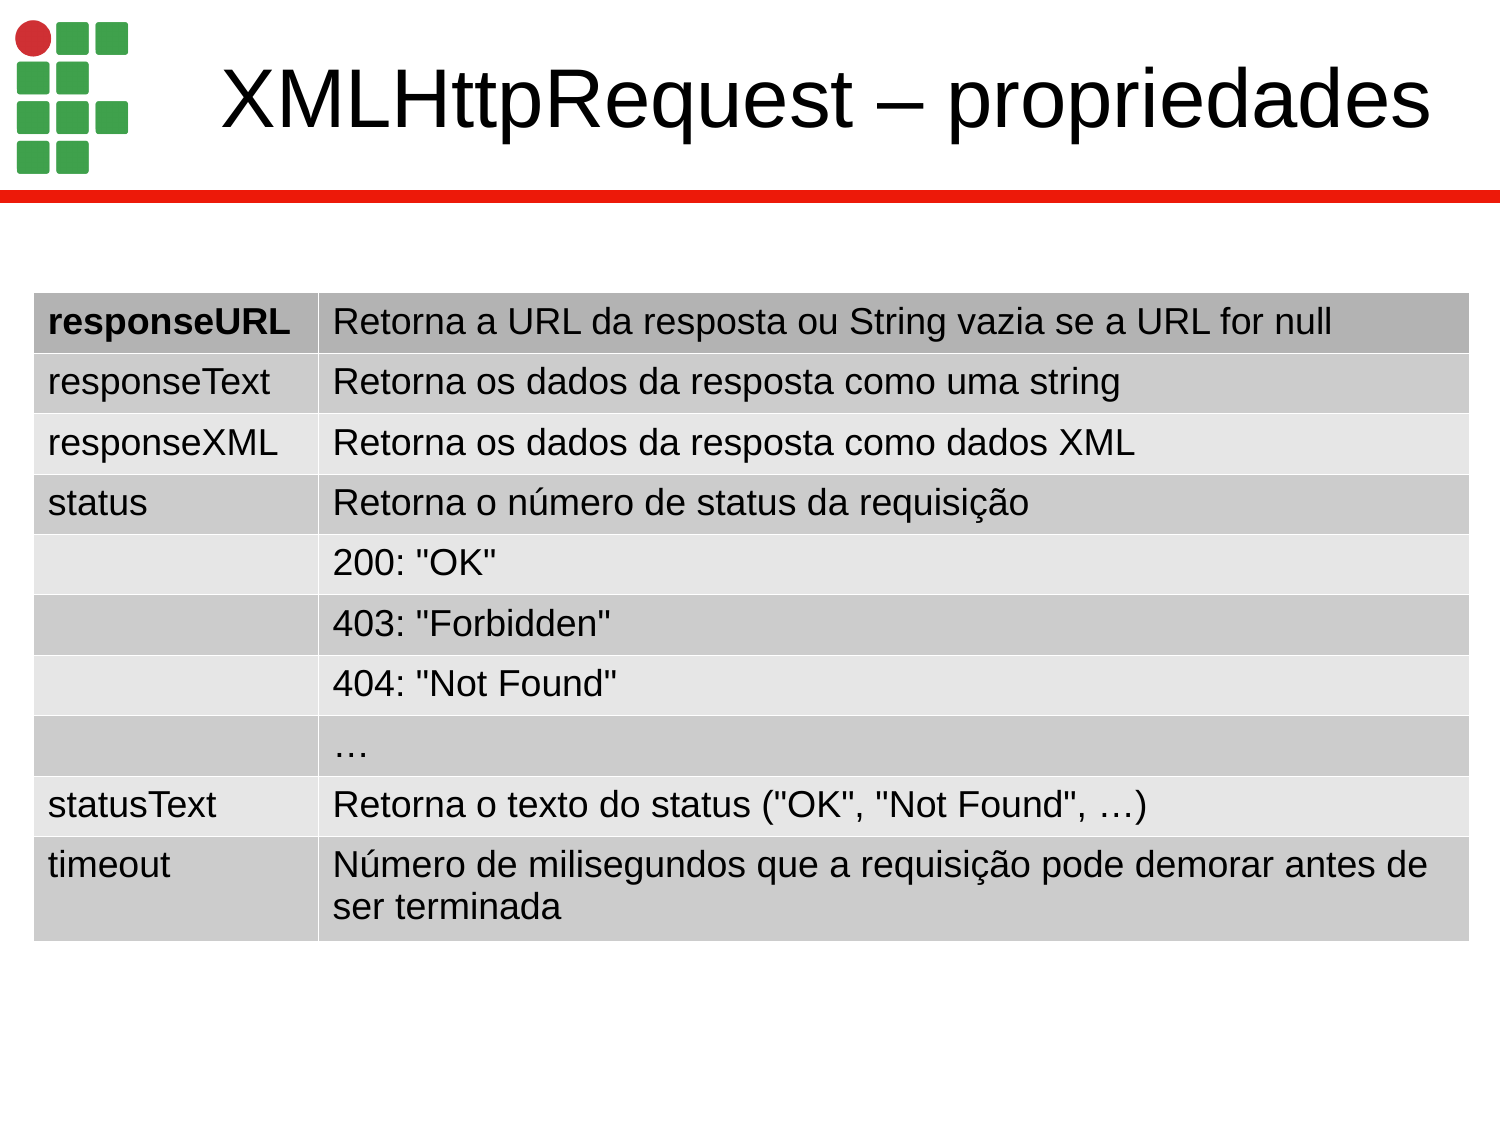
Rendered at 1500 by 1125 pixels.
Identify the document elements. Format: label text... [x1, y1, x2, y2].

title XMLHttpRequest – propriedades [153, 0, 1500, 202]
picture [14, 16, 130, 178]
table_cell status [34, 475, 318, 534]
table_cell Retorna o texto do status ("OK", "Not Found", …) [319, 777, 1469, 836]
table_cell timeout [34, 837, 318, 941]
table_cell [34, 535, 318, 594]
table_cell [34, 656, 318, 715]
table_cell Retorna os dados da resposta como uma string [319, 354, 1469, 413]
table_cell [34, 595, 318, 655]
table_cell [34, 716, 318, 776]
table_cell 404: "Not Found" [319, 656, 1469, 715]
table_cell … [319, 716, 1469, 776]
table_header Retorna a URL da resposta ou String vazia se a URL for null [319, 293, 1469, 353]
table_cell responseXML [34, 414, 318, 474]
table_cell Retorna o número de status da requisição [319, 475, 1469, 534]
table_cell statusText [34, 777, 318, 836]
table_cell 200: "OK" [319, 535, 1469, 594]
table_header responseURL [34, 293, 318, 353]
table_cell 403: "Forbidden" [319, 595, 1469, 655]
table_cell Retorna os dados da resposta como dados XML [319, 414, 1469, 474]
table_cell responseText [34, 354, 318, 413]
table_cell Número de milisegundos que a requisição pode demorar antes de ser terminada [319, 837, 1469, 941]
